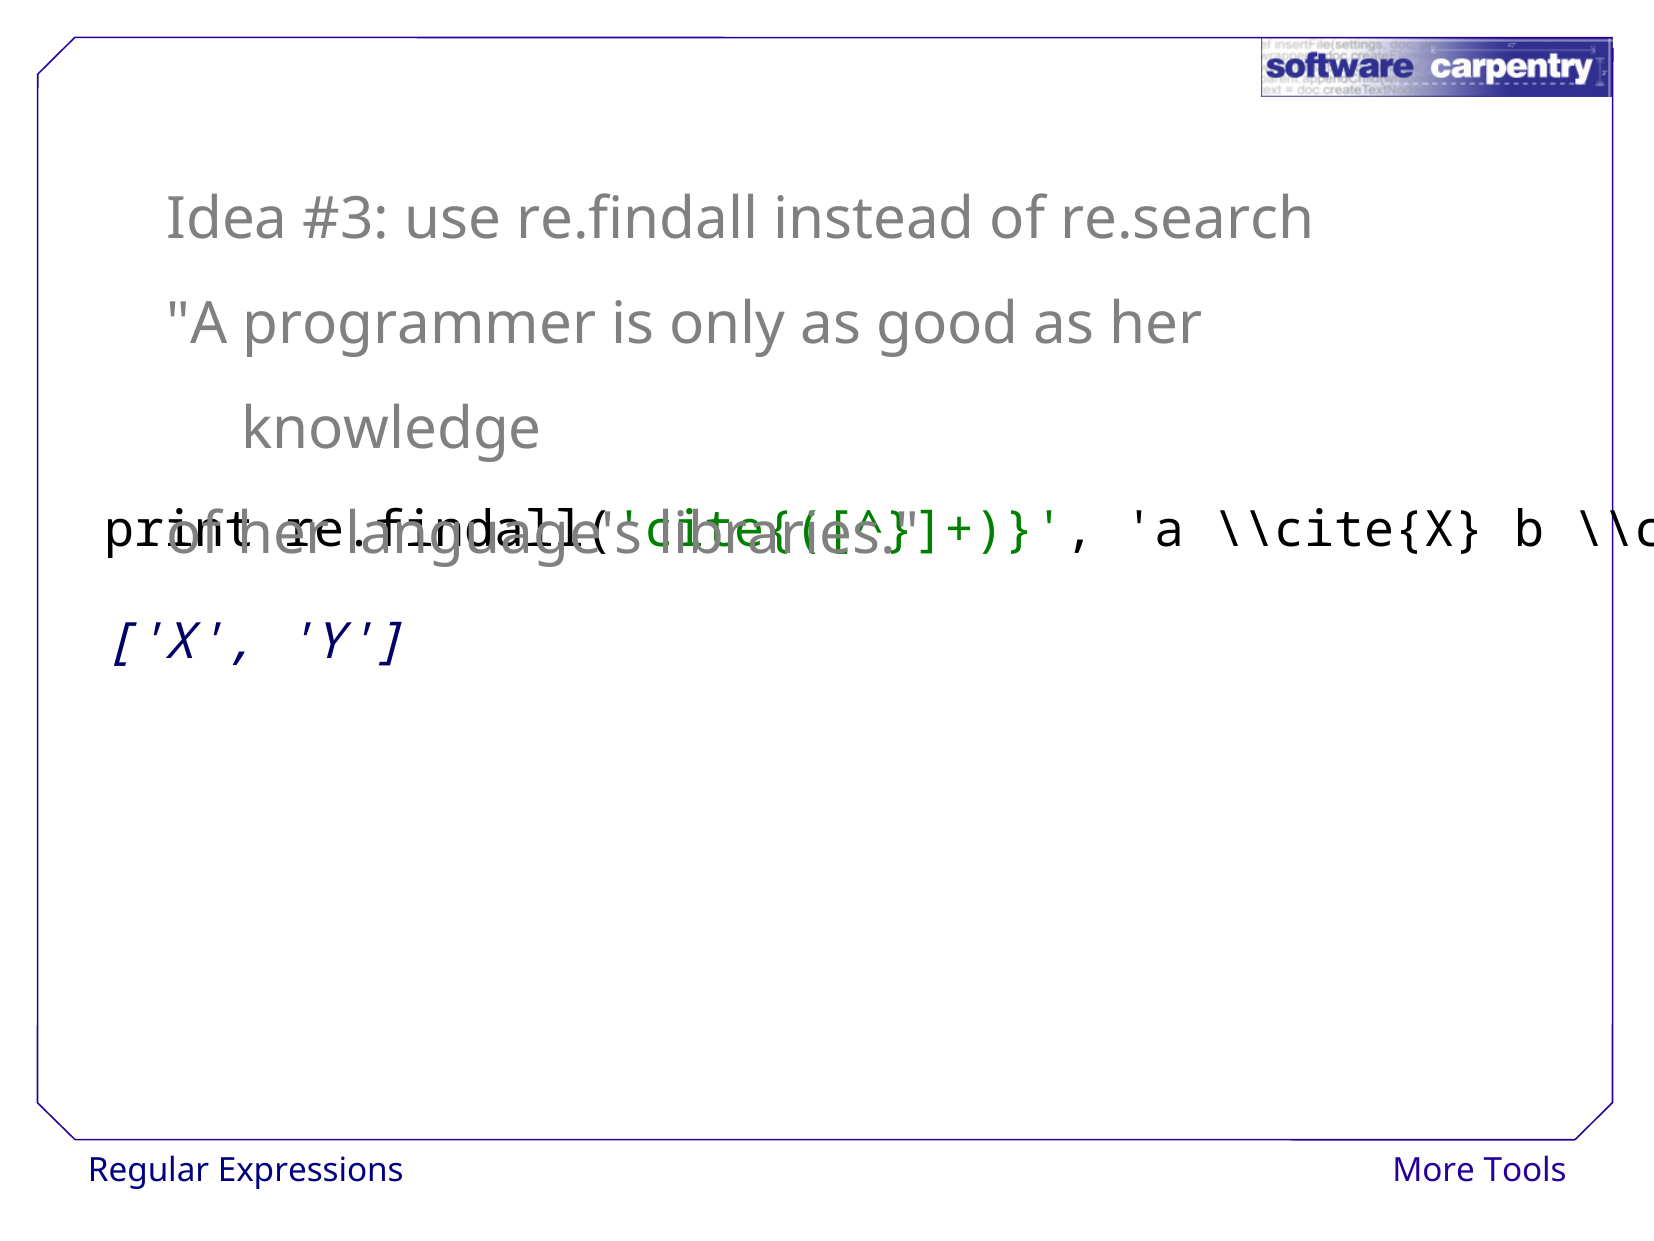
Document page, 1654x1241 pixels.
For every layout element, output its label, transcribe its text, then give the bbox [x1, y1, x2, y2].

text_box print re.findall('cite{([^}]+)}', 'a \\cite{X} b \\cite{Y} c') ['X', 'Y'] [89, 495, 1511, 683]
text_box Idea #3: use re.findall instead of re.search "A programmer is only as good as her knowledge of her language's libraries." [151, 137, 1530, 574]
picture [1261, 39, 1613, 97]
